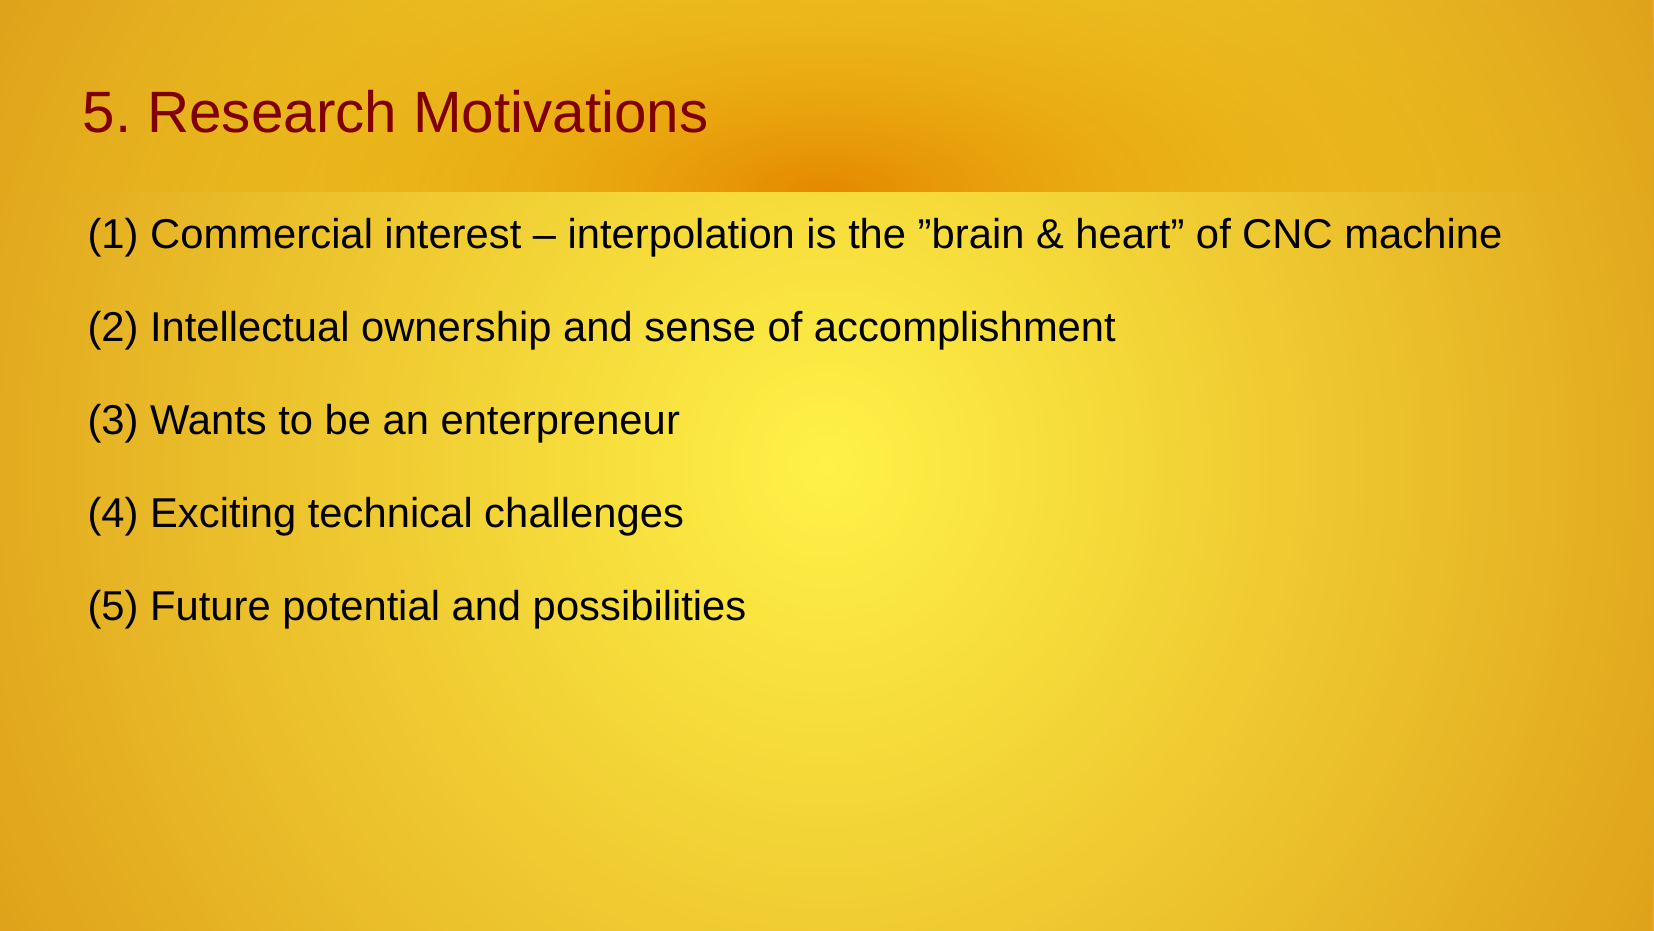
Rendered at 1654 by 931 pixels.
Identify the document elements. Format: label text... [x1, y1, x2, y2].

title 5. Research Motivations [82, 35, 1571, 189]
text_box (1) Commercial interest – interpolation is the ”brain & heart” of CNC machine (2) Intellectual ownership and sense of accomplishment (3) Wants to be an enterpreneur (4) Exciting technical challenges (5) Future potential and possibilities [72, 203, 1562, 888]
